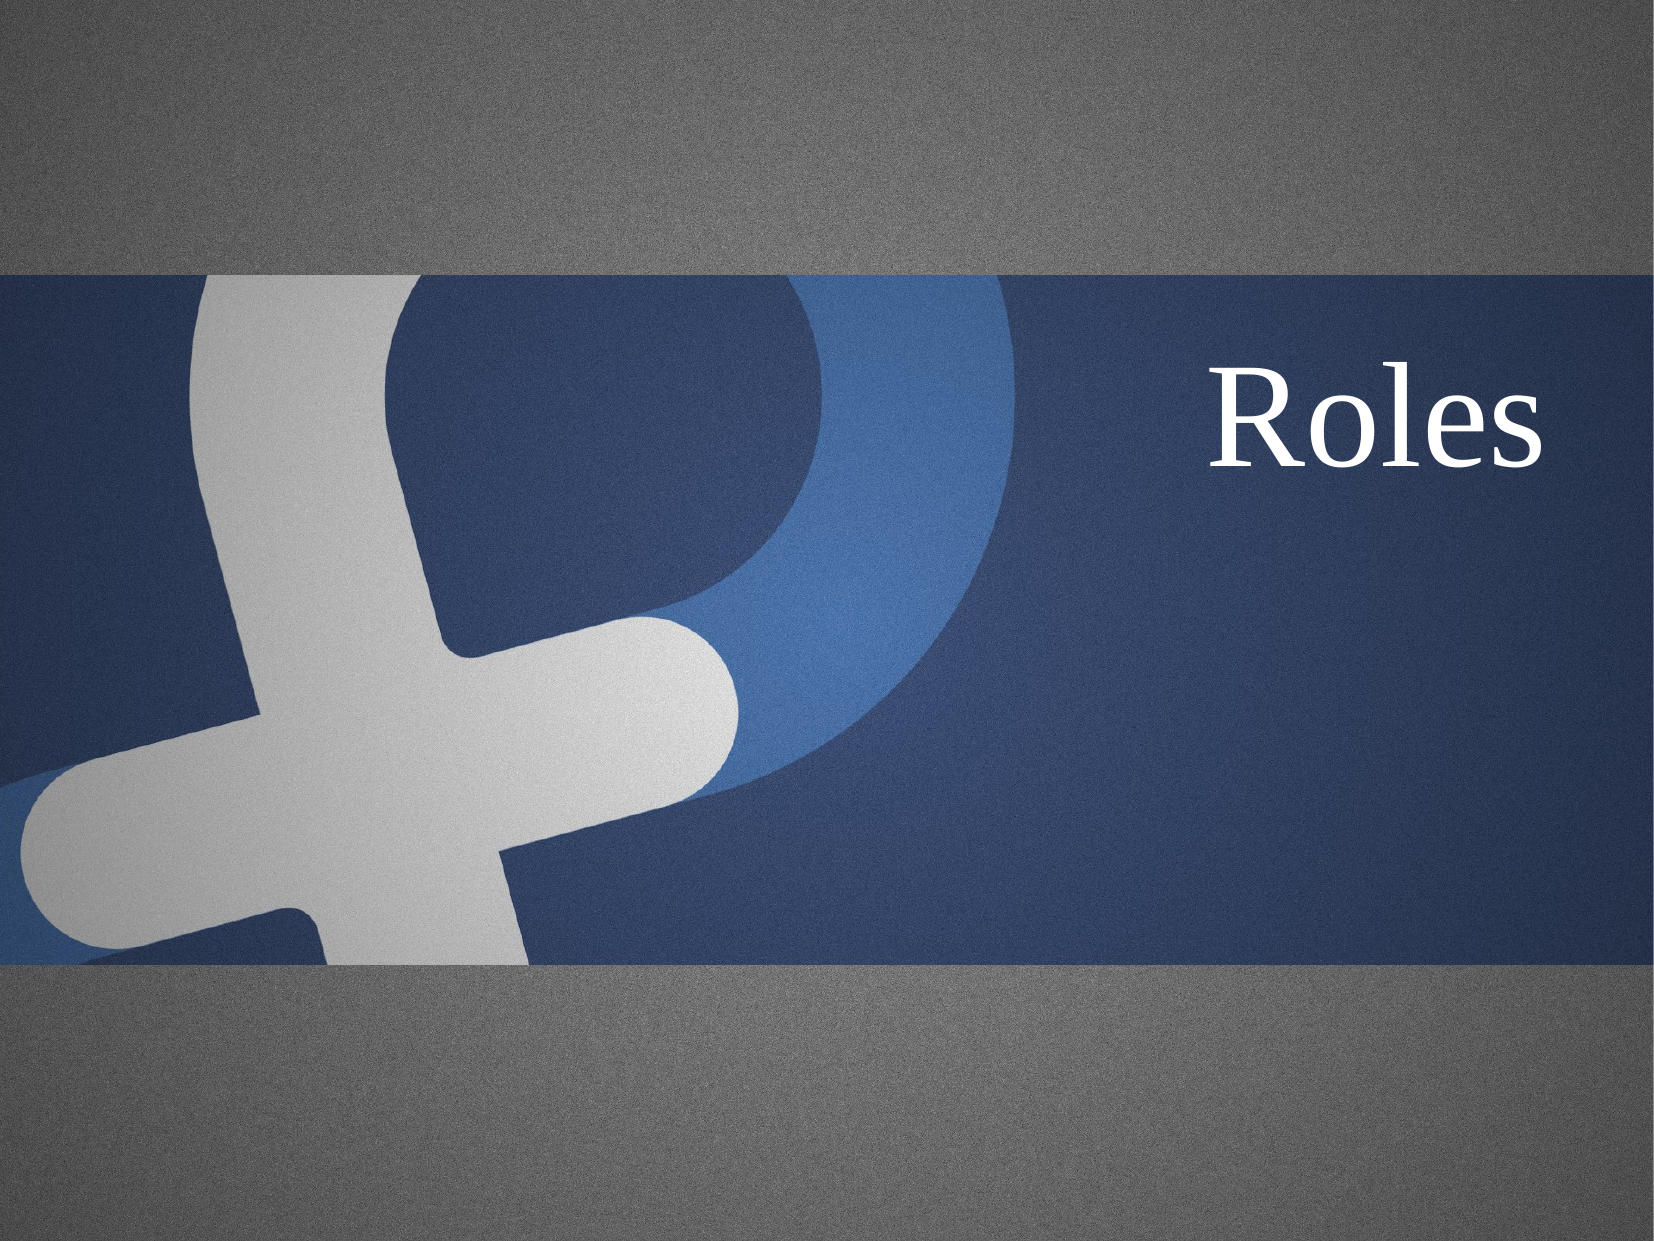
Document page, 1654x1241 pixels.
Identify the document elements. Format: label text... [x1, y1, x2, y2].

picture [0, 0, 1654, 1241]
text_box Roles [447, 315, 1563, 654]
